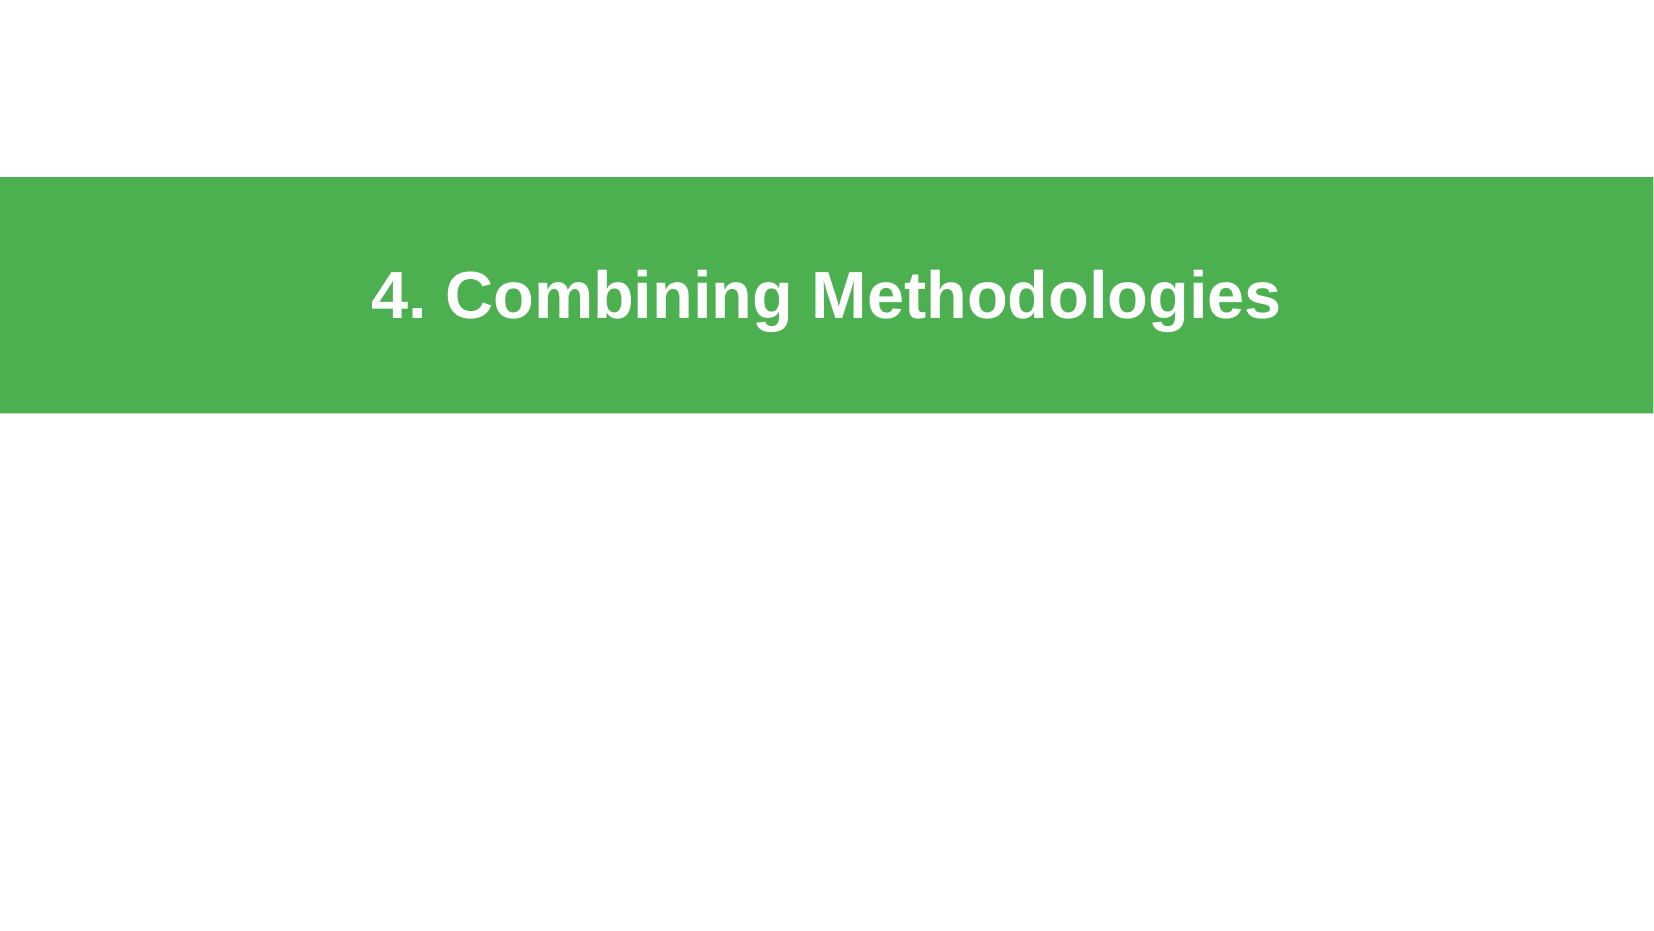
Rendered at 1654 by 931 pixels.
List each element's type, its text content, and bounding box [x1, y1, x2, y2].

title 4. Combining Methodologies [0, 177, 1654, 414]
